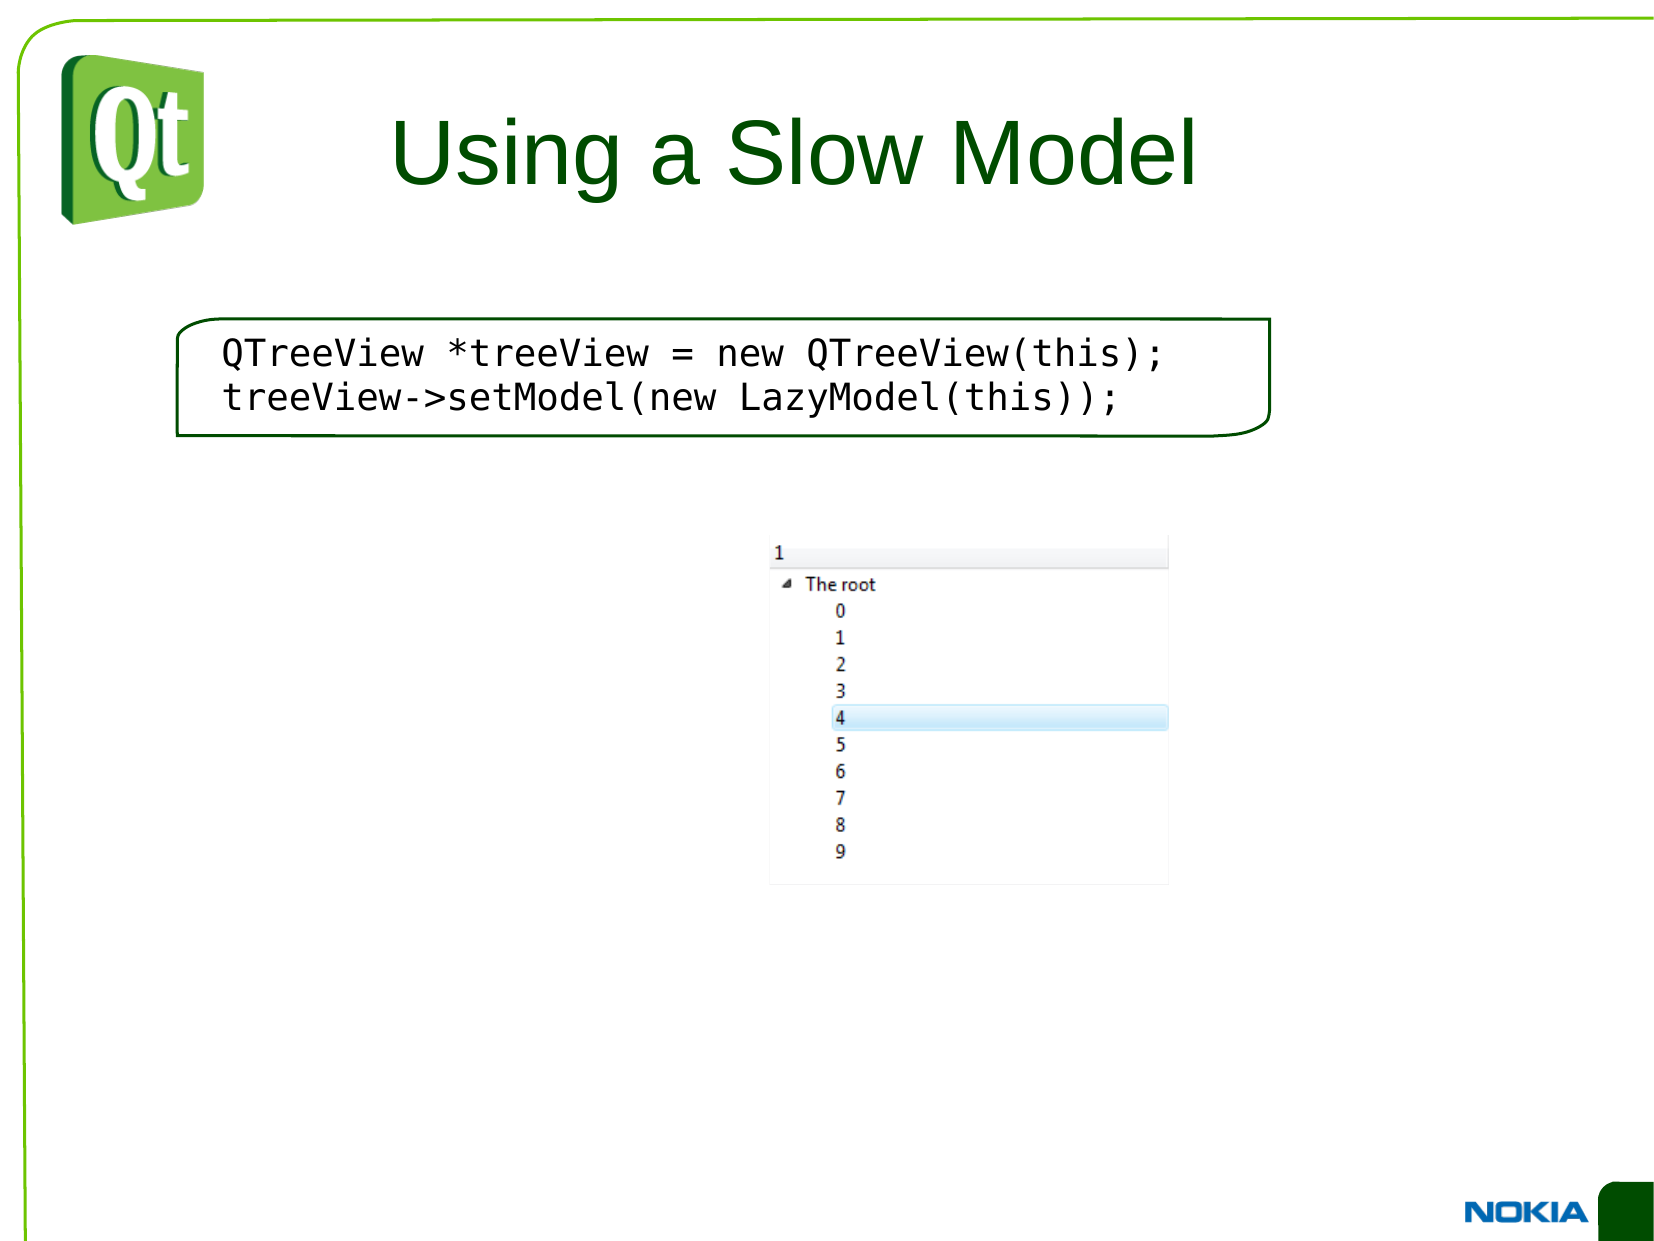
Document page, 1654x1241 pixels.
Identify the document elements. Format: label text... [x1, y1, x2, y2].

picture [769, 535, 1169, 885]
picture [1465, 1201, 1589, 1223]
text_box QTreeView *treeView = new QTreeView(this); treeView->setModel(new LazyModel(this)); [206, 324, 1268, 427]
picture [61, 55, 204, 225]
title Using a Slow Model [257, 56, 1333, 250]
